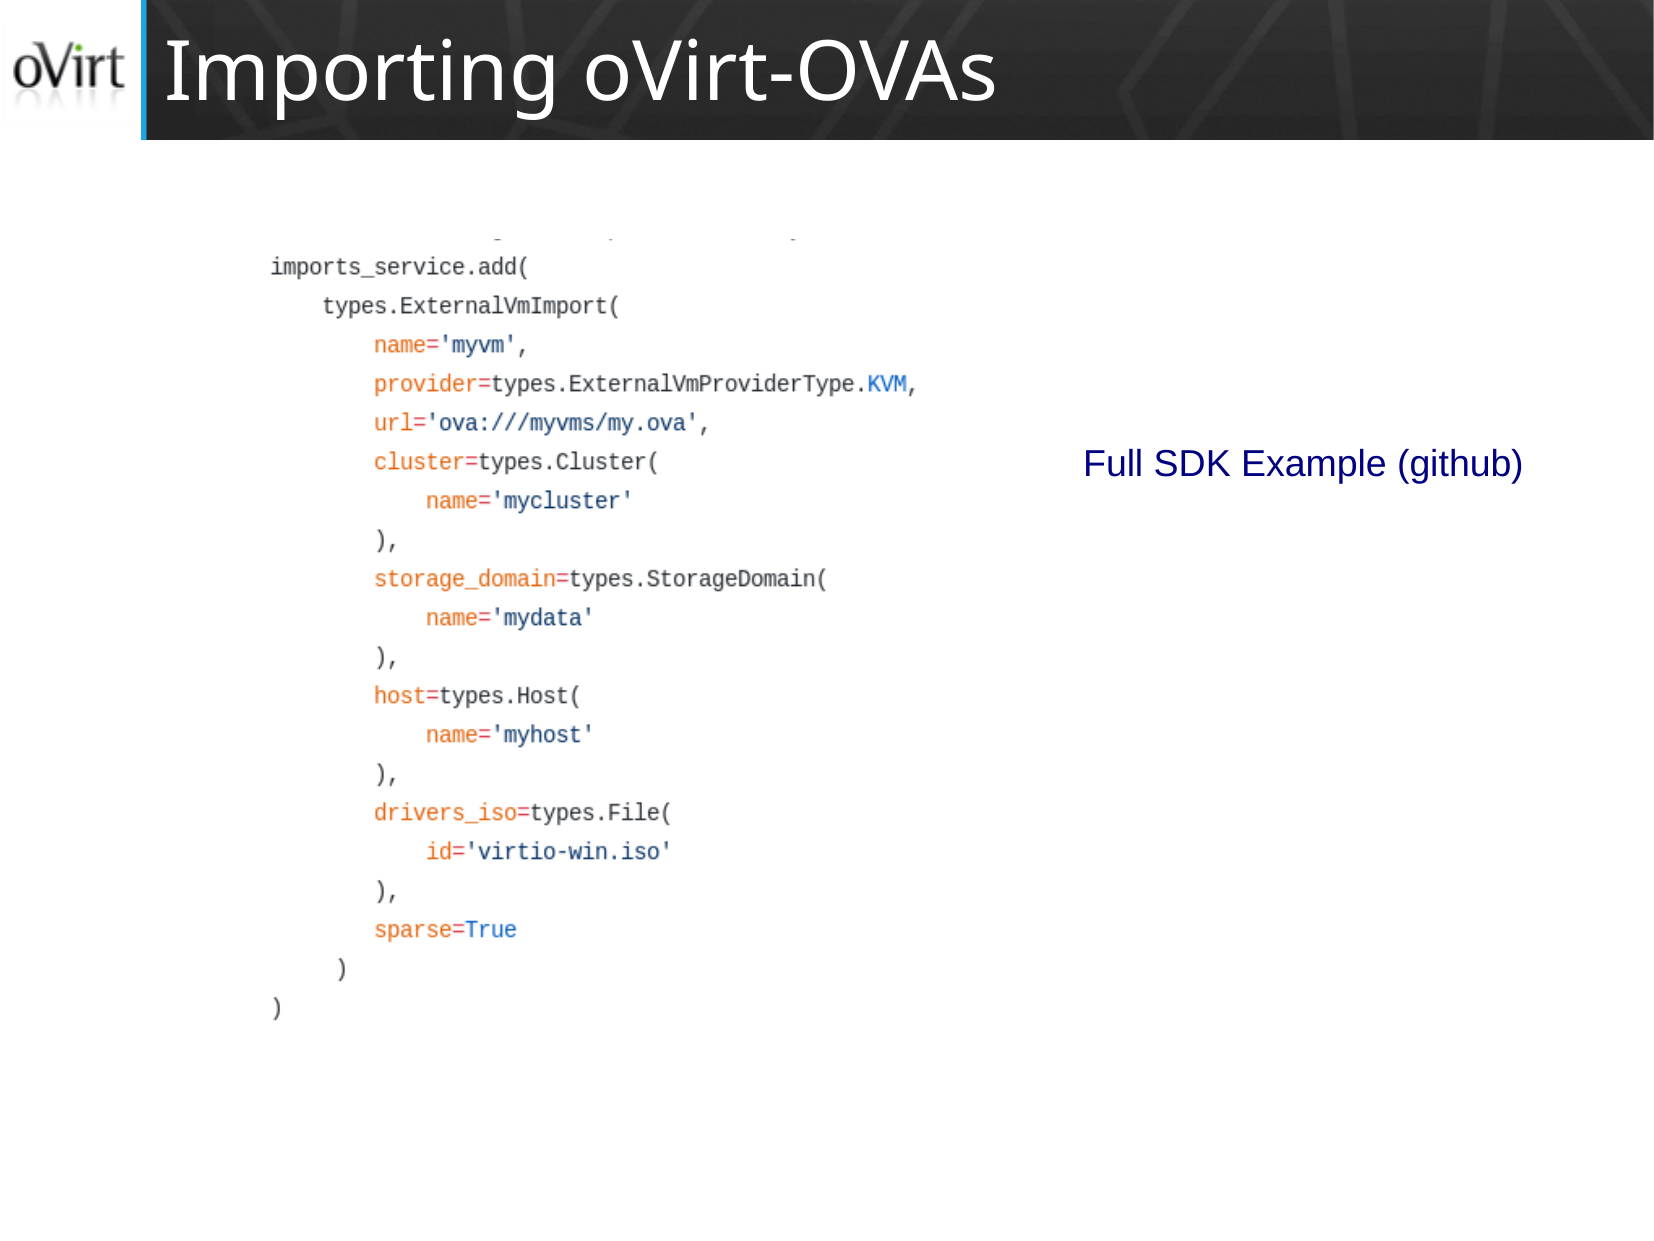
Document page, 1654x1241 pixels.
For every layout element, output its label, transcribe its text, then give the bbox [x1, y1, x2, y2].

picture [0, 0, 1654, 140]
title Importing oVirt-OVAs [164, 18, 1653, 119]
text_box Full SDK Example (github) [1068, 434, 1626, 496]
picture [246, 239, 1129, 1069]
